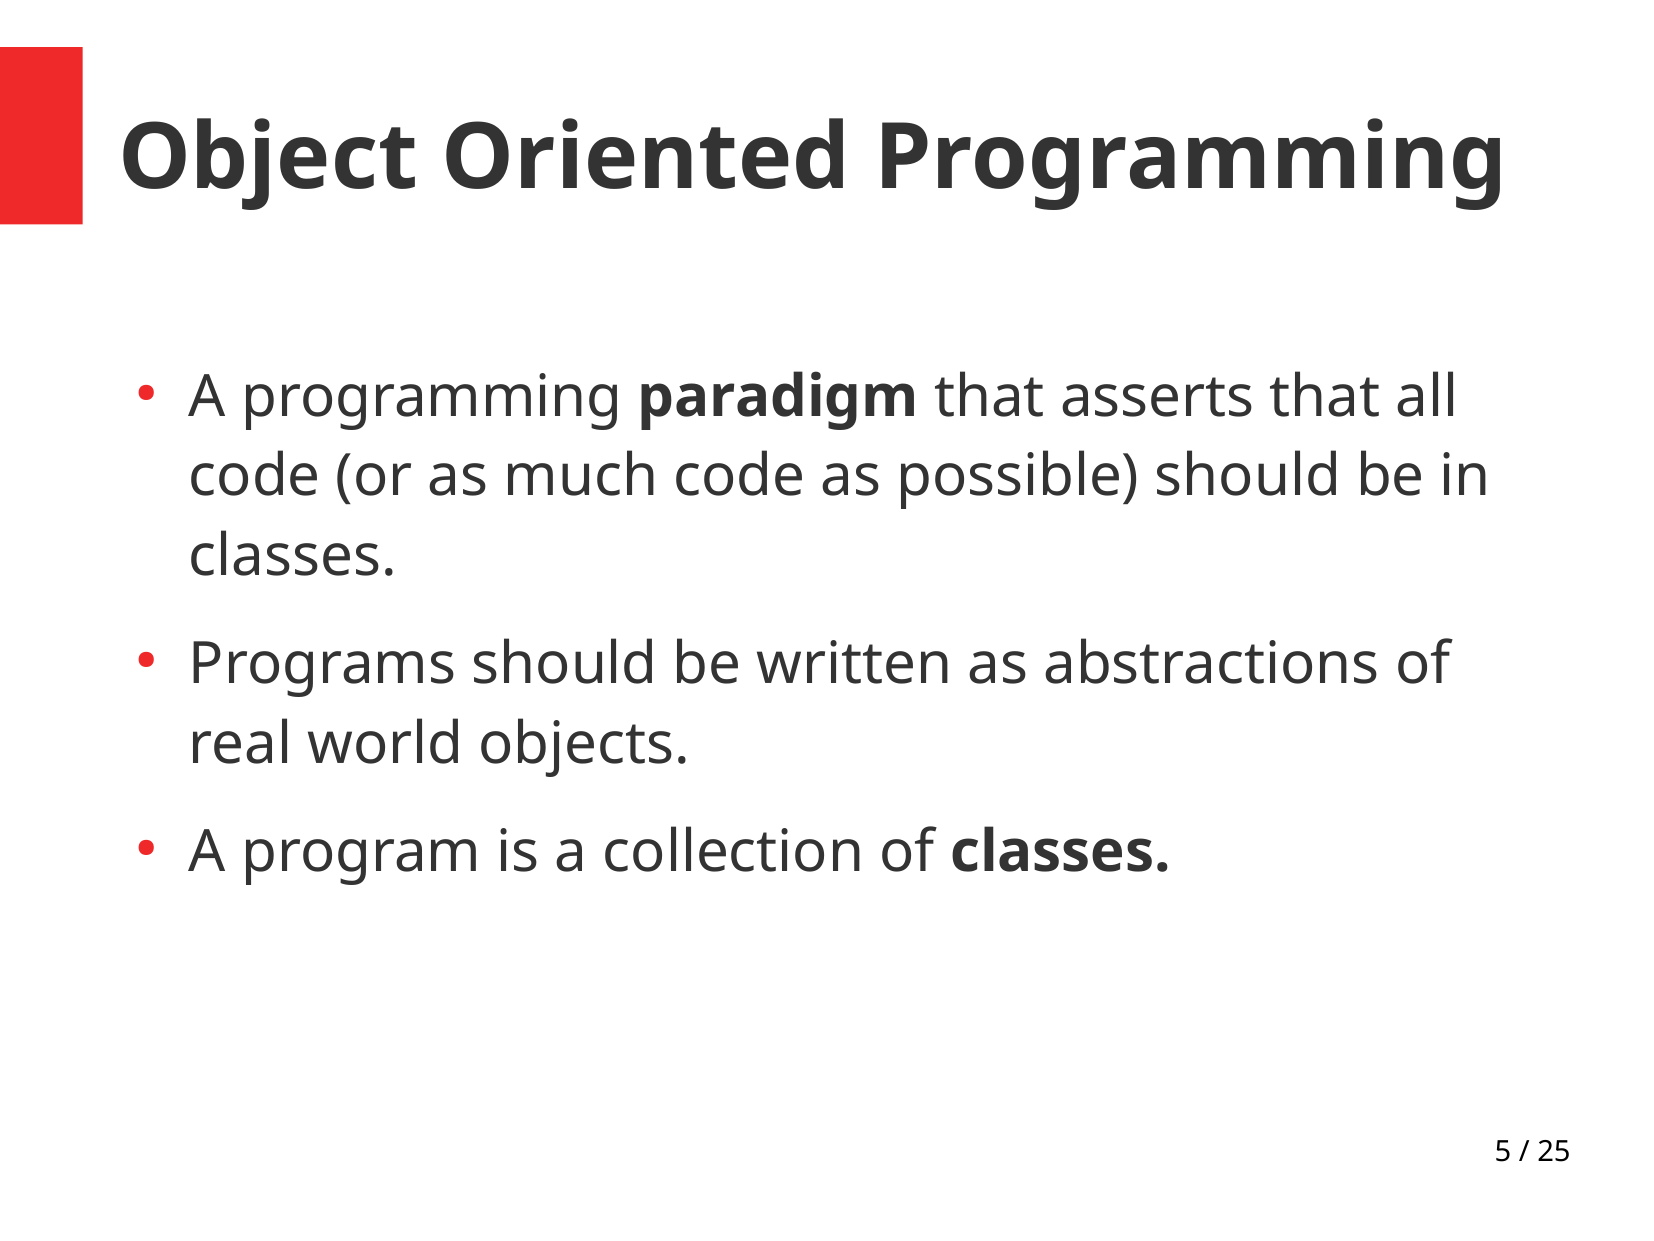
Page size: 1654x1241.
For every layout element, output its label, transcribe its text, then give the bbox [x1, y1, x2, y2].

title Object Oriented Programming [118, 45, 1571, 260]
list A programming paradigm that asserts that all code (or as much code as possible) should be in classes. Programs should be written as abstractions of real world objects. A program is a collection of classes. [118, 354, 1536, 1074]
